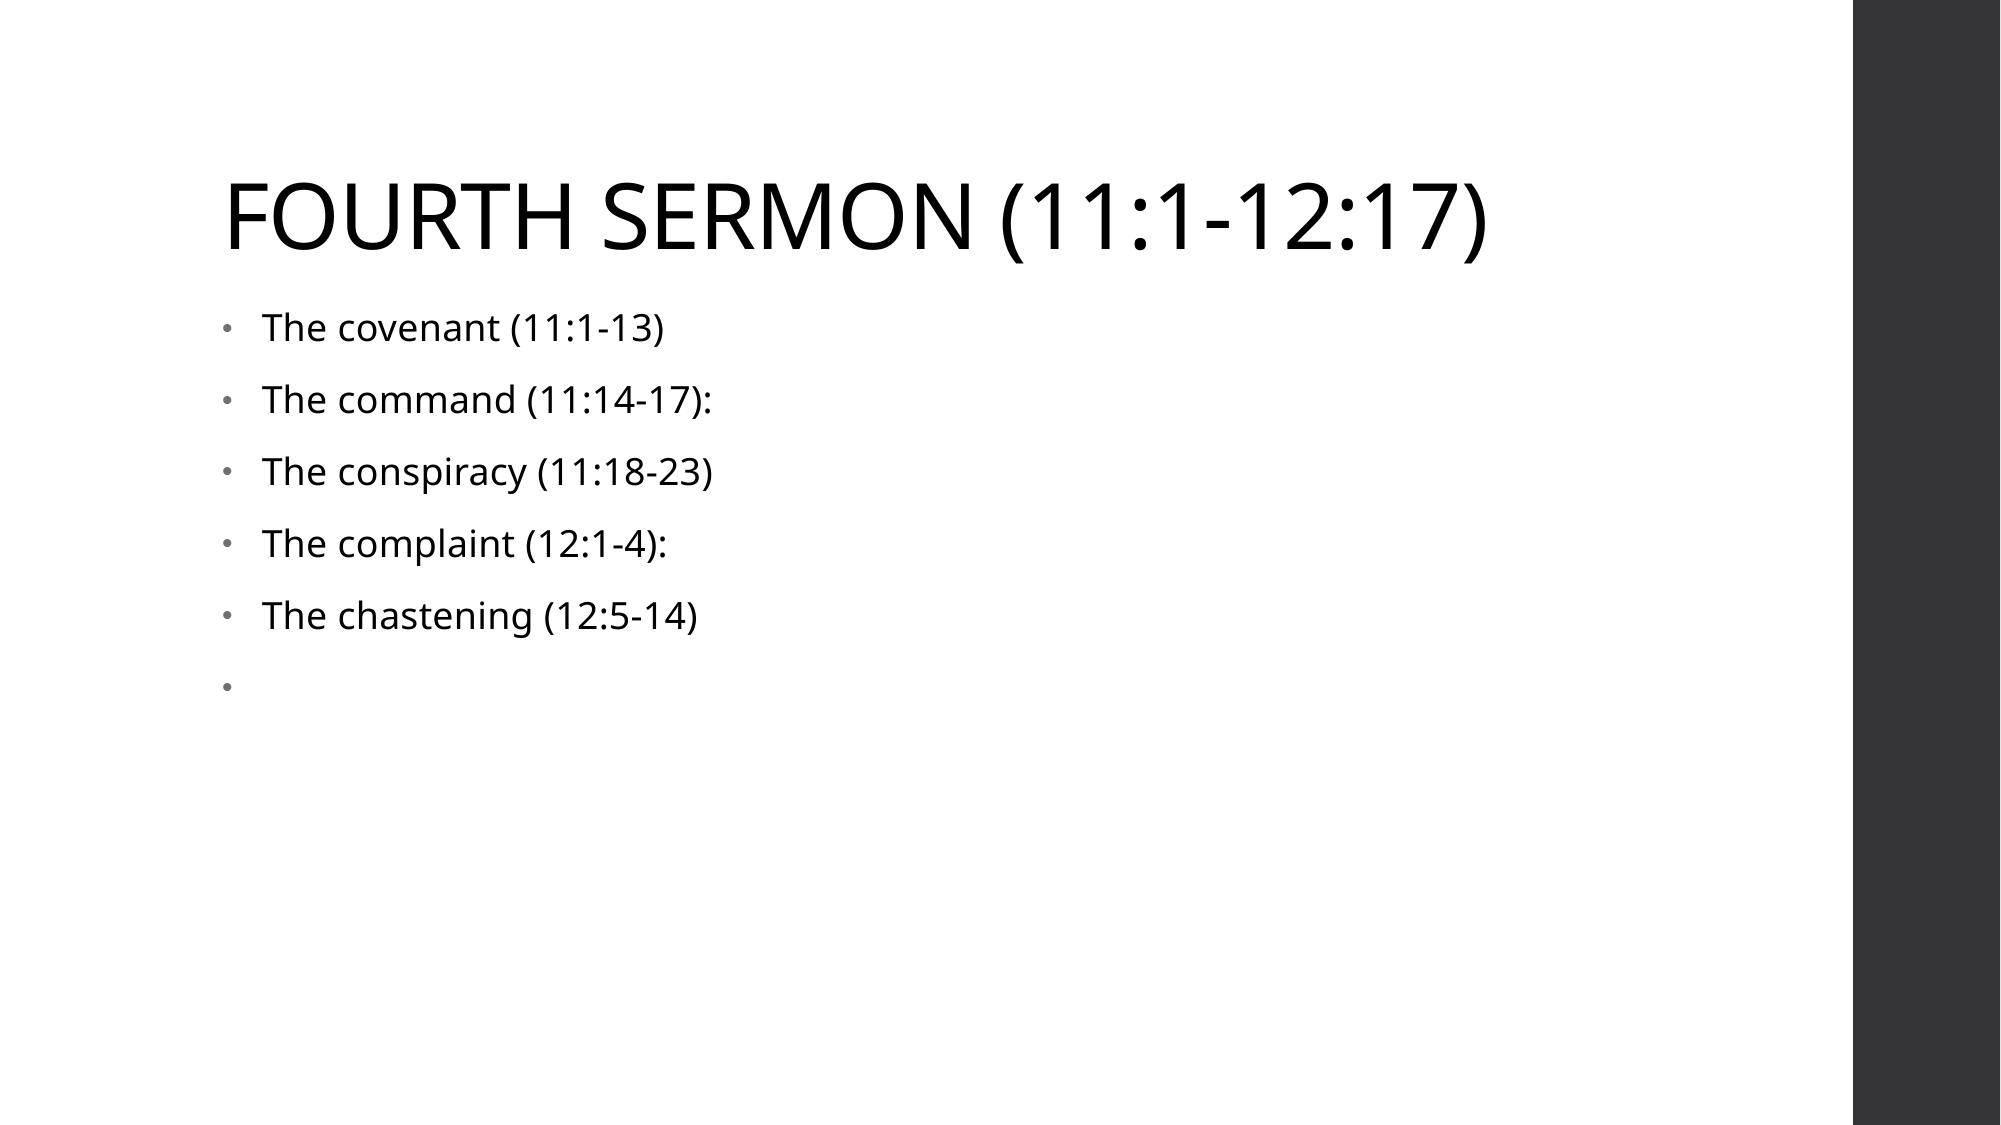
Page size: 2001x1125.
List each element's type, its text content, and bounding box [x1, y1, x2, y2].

title FOURTH SERMON (11:1-12:17) [206, 60, 1797, 278]
list The covenant (11:1-13) The command (11:14-17): The conspiracy (11:18-23) The complaint (12:1-4): The chastening (12:5-14) [206, 299, 1617, 1014]
